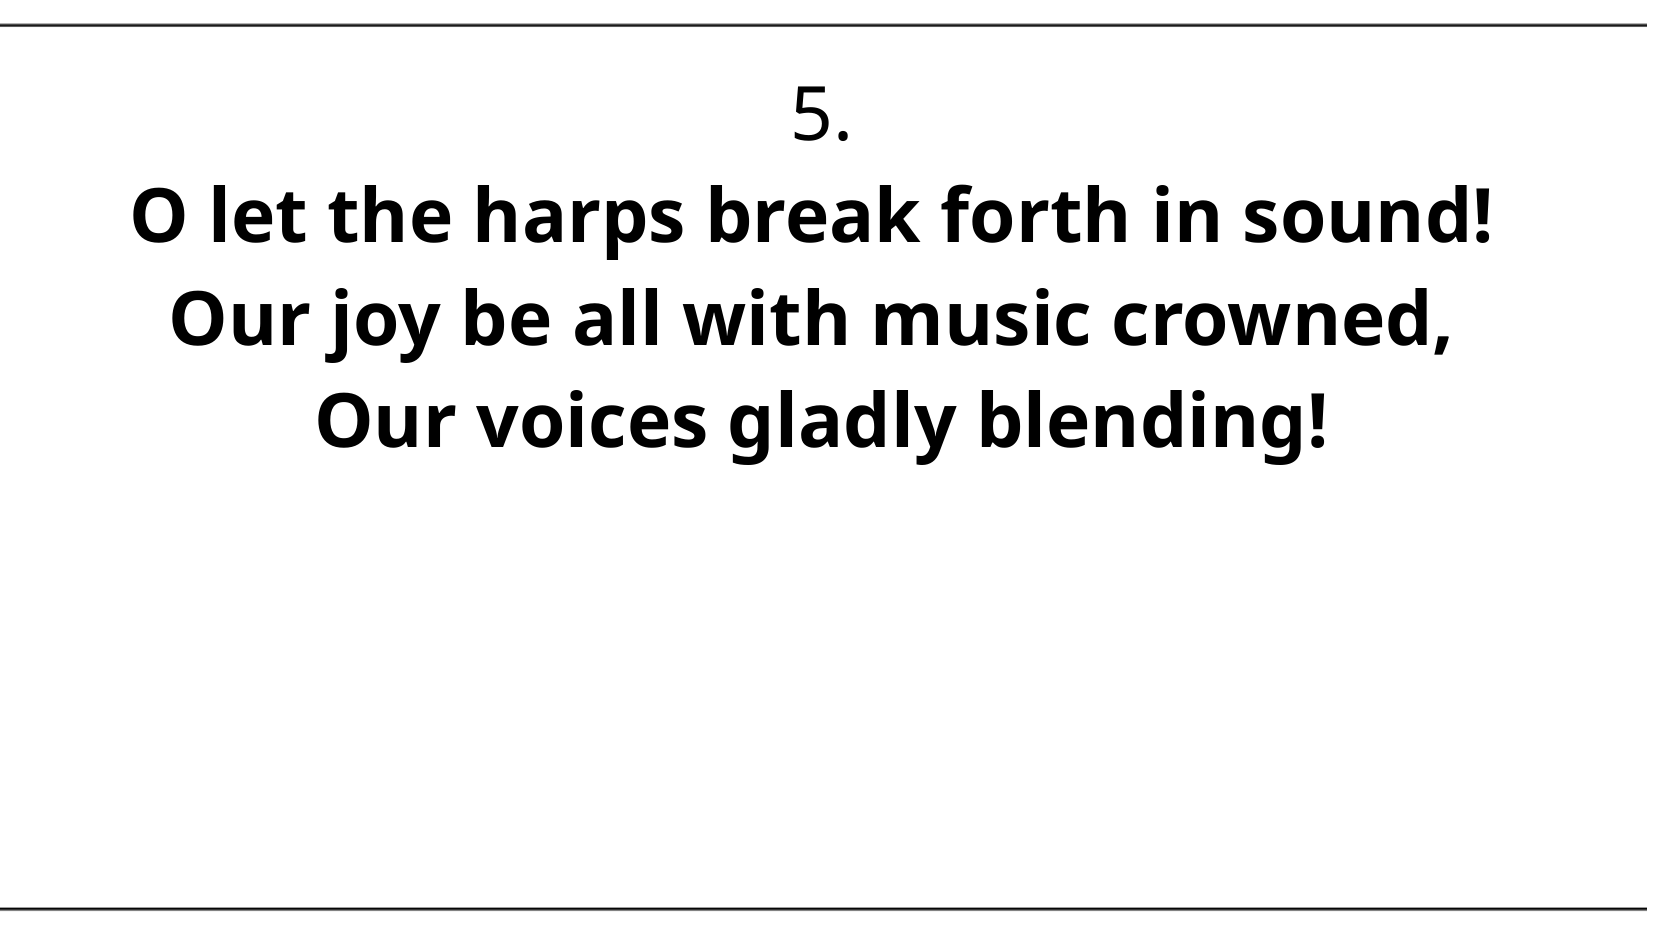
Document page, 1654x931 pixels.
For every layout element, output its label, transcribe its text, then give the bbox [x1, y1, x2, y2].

text_box 5. O let the harps break forth in sound! Our joy be all with music crowned, Our voices gladly blending! [49, 53, 1595, 468]
picture [0, 2, 1647, 931]
